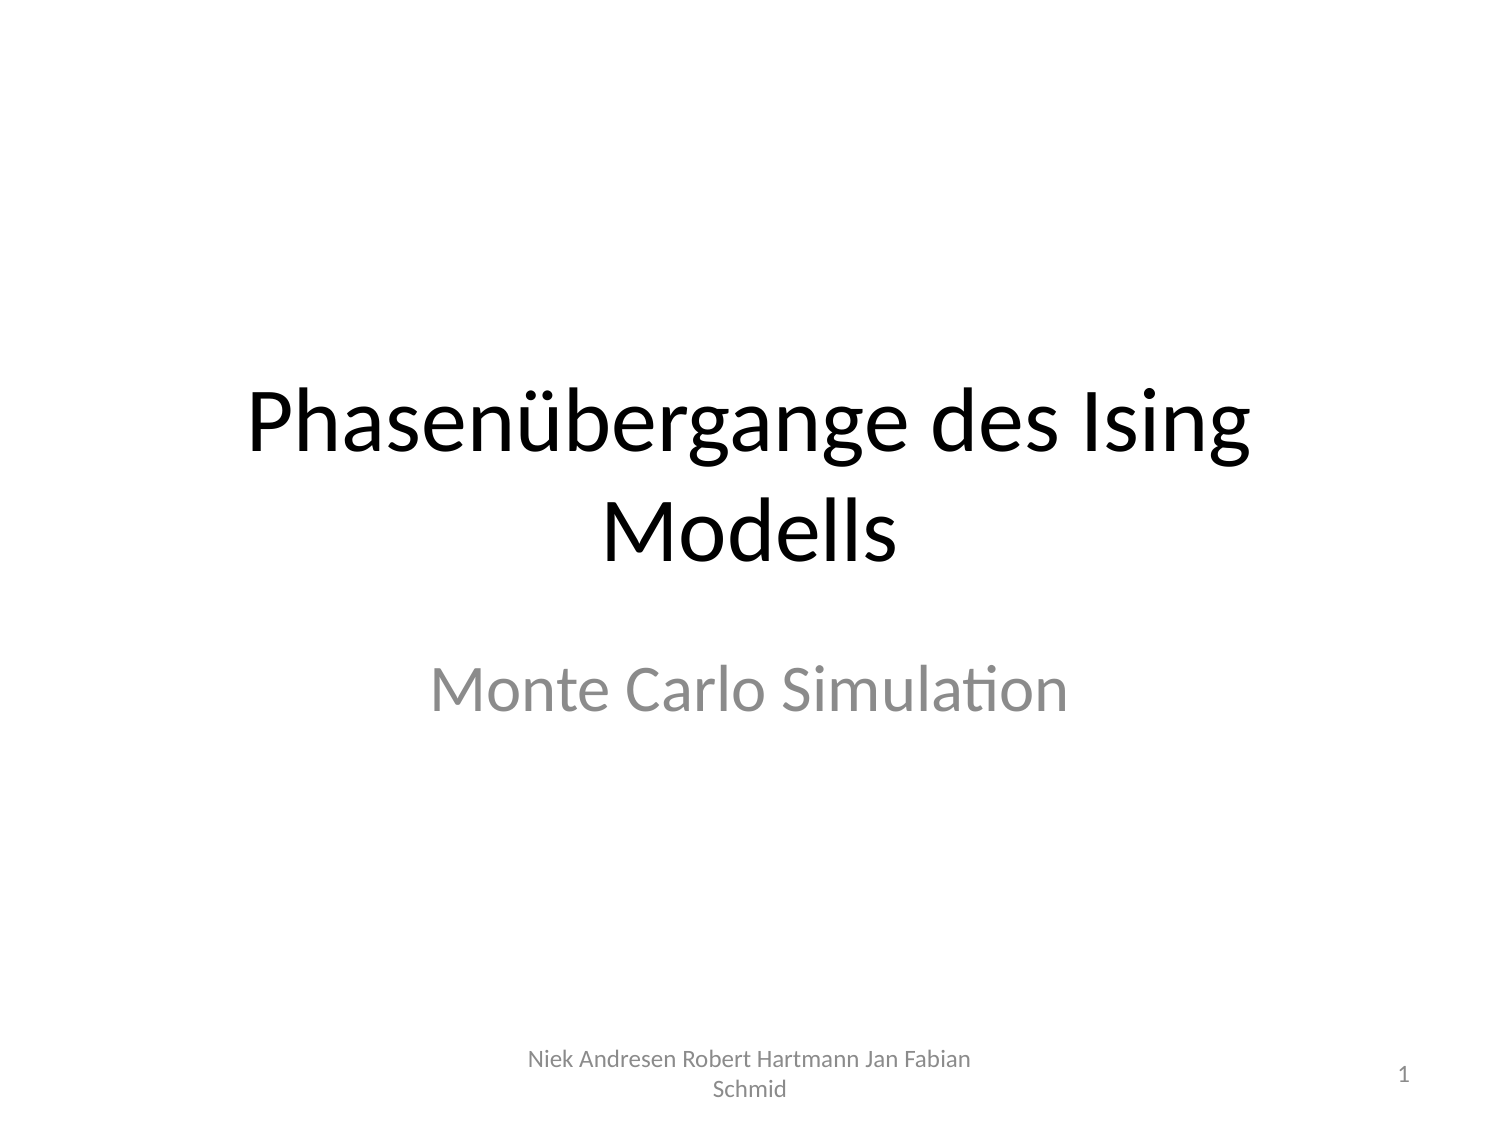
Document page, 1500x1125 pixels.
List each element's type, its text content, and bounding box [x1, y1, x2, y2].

footer Niek Andresen Robert Hartmann Jan Fabian Schmid [512, 1042, 988, 1103]
slide_number <Nummer> [1074, 1042, 1425, 1103]
subtitle Monte Carlo Simulation [225, 637, 1275, 925]
title Phasenübergange des Ising Modells [112, 349, 1388, 591]
